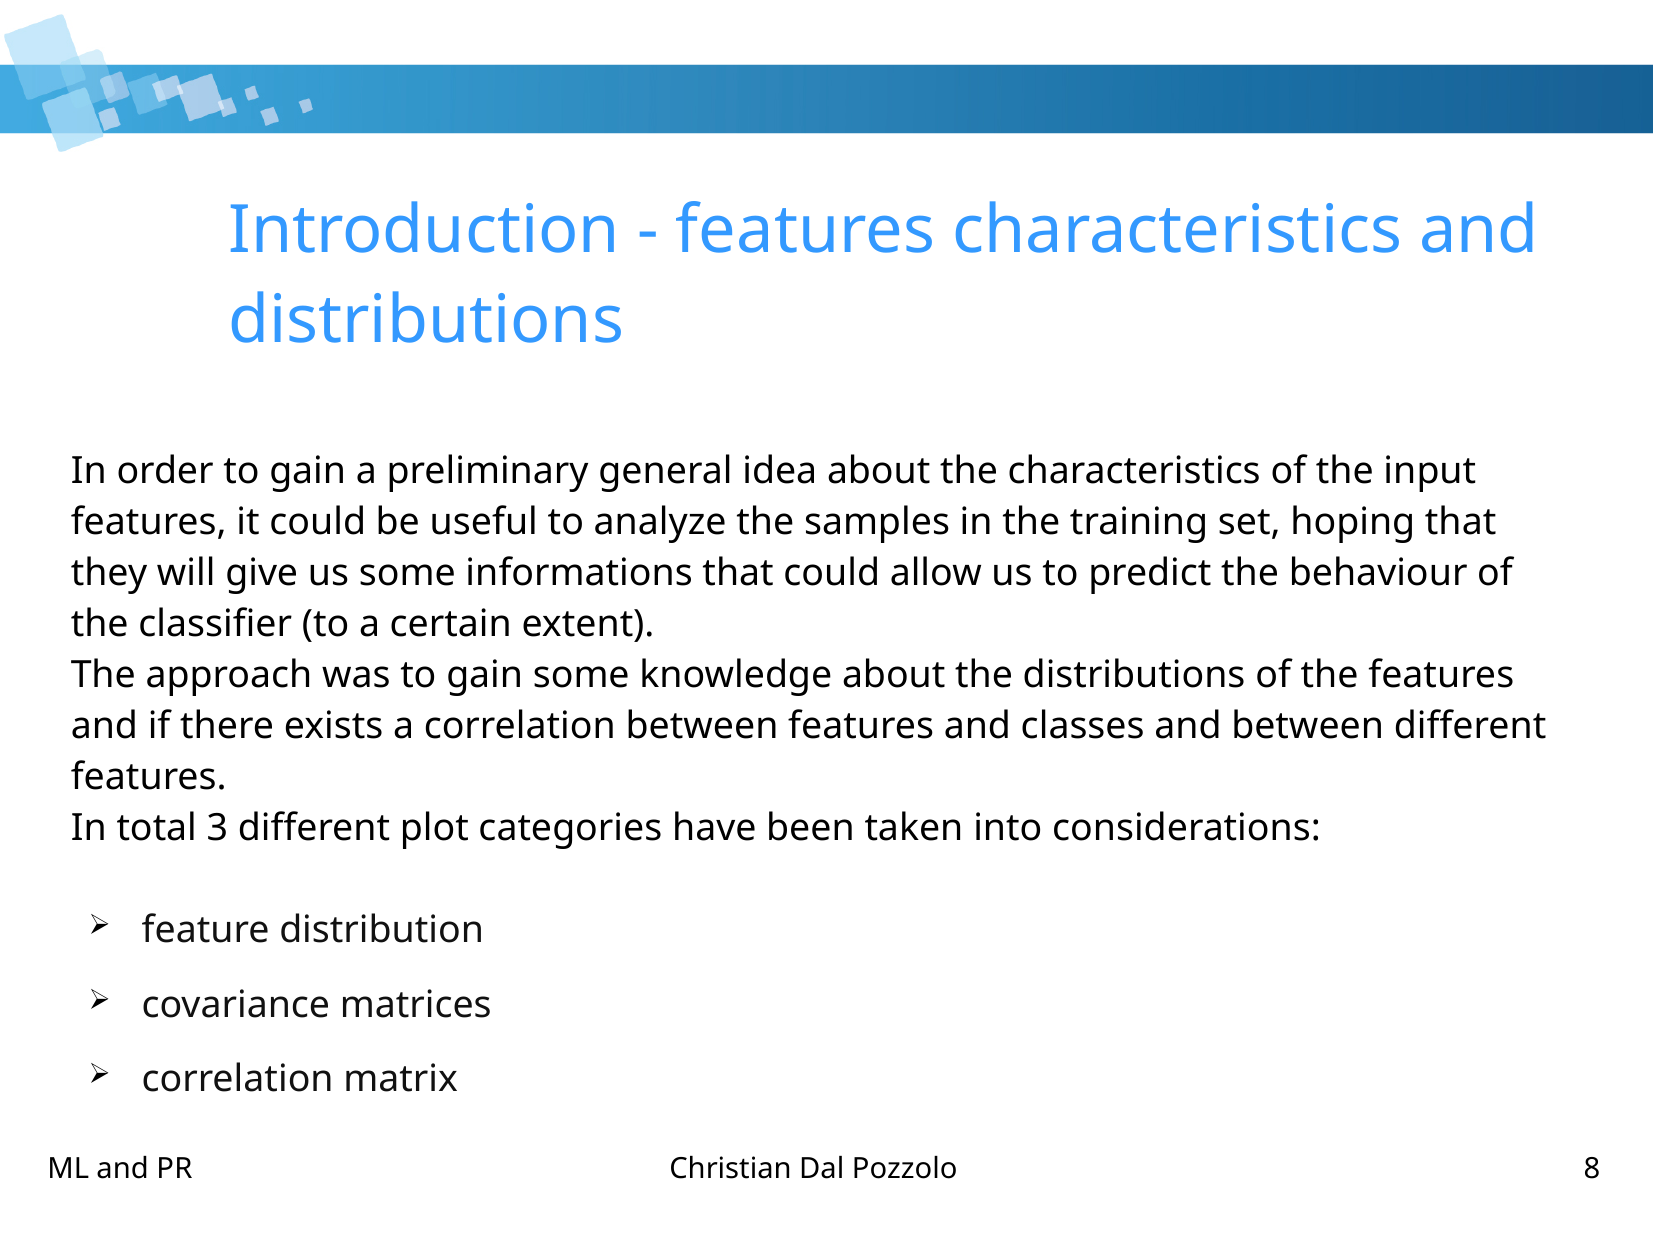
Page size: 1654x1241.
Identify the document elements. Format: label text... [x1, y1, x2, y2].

picture [824, 1170, 831, 1176]
picture [873, 1164, 882, 1176]
picture [56, 1163, 64, 1174]
title Introduction - features characteristics and distributions [86, 167, 1576, 376]
picture [804, 1163, 816, 1176]
picture [856, 1163, 864, 1168]
picture [134, 1164, 143, 1176]
picture [761, 1170, 768, 1176]
picture [161, 1163, 169, 1168]
picture [943, 1164, 952, 1176]
picture [918, 1164, 927, 1176]
picture [100, 1170, 107, 1176]
list In order to gain a preliminary general idea about the characteristics of the input features, it could be useful to analyze the samples in the training set, hoping that they will give us some informations that could allow us to predict the behaviour of the classifier (to a certain extent). The approach was to gain some knowledge about the distributions of the features and if there exists a correlation between features and classes and between different features. In total 3 different plot categories have been taken into considerations: feature distribution covariance matrices correlation matrix [0, 443, 1571, 1163]
picture [0, 0, 1653, 1238]
